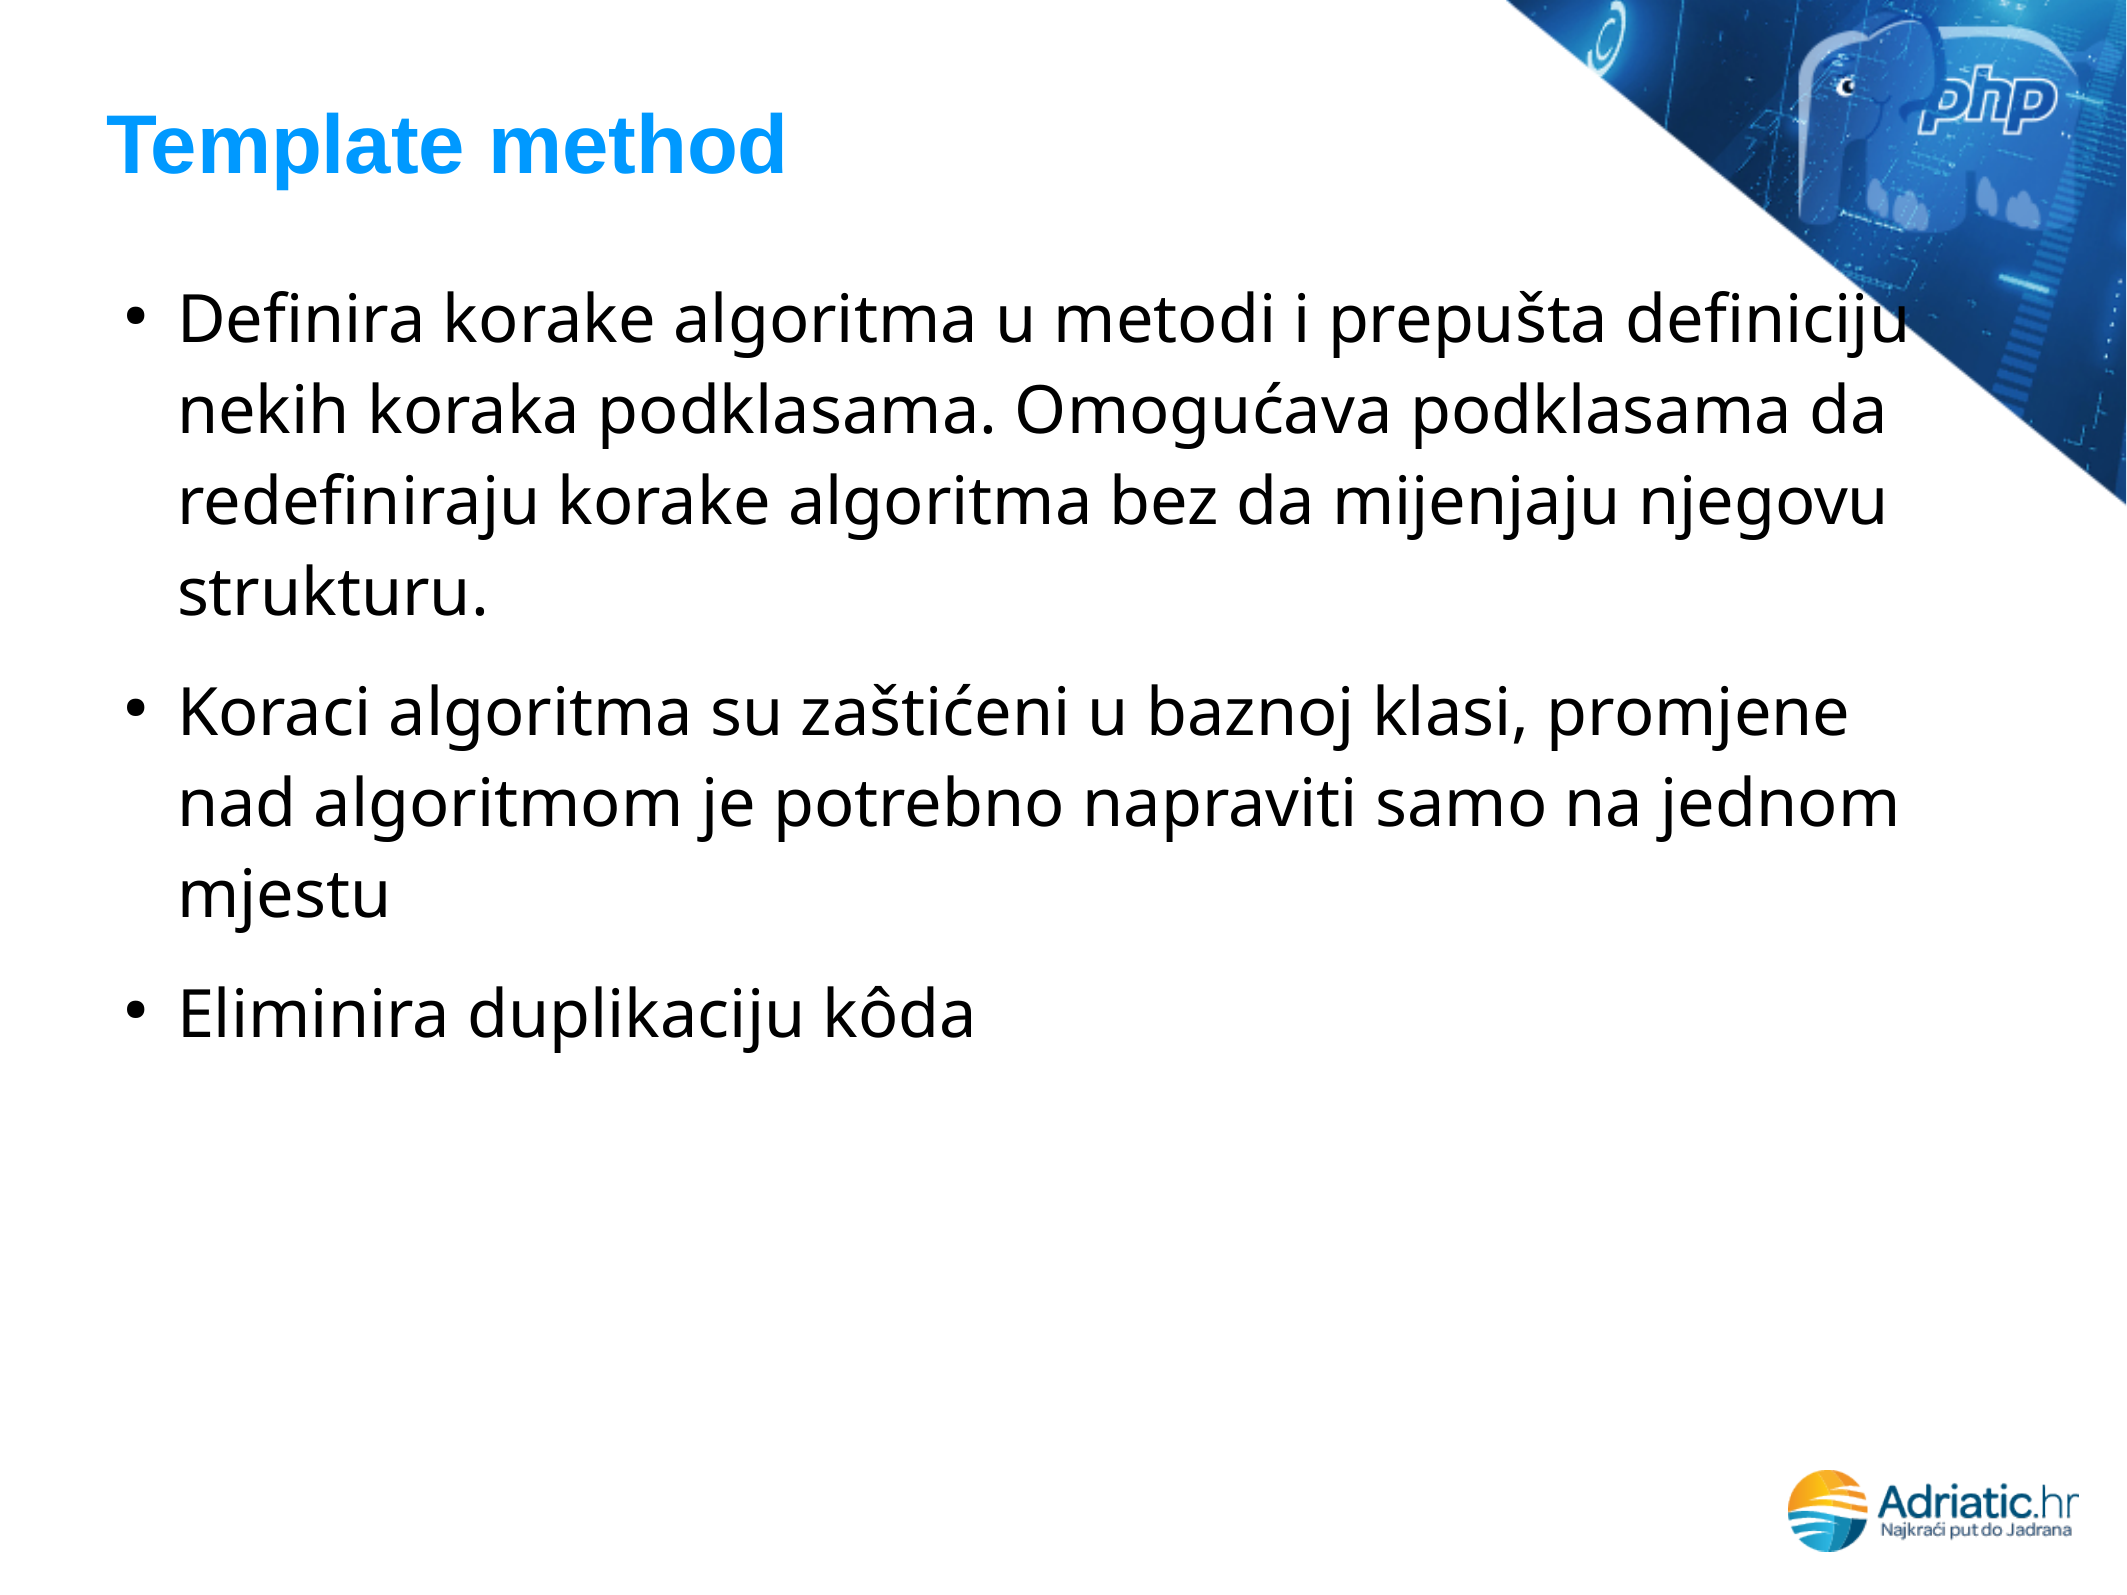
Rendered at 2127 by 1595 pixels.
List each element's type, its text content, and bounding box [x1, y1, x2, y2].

list Definira korake algoritma u metodi i prepušta definiciju nekih koraka podklasama. Omogućava podklasama da redefiniraju korake algoritma bez da mijenjaju njegovu strukturu. Koraci algoritma su zaštićeni u baznoj klasi, promjene nad algoritmom je potrebno napraviti samo na jednom mjestu Eliminira duplikaciju kôda [106, 271, 1973, 1453]
picture [1788, 1470, 2079, 1552]
title Template method [106, 70, 1630, 219]
picture [1505, 0, 2127, 625]
